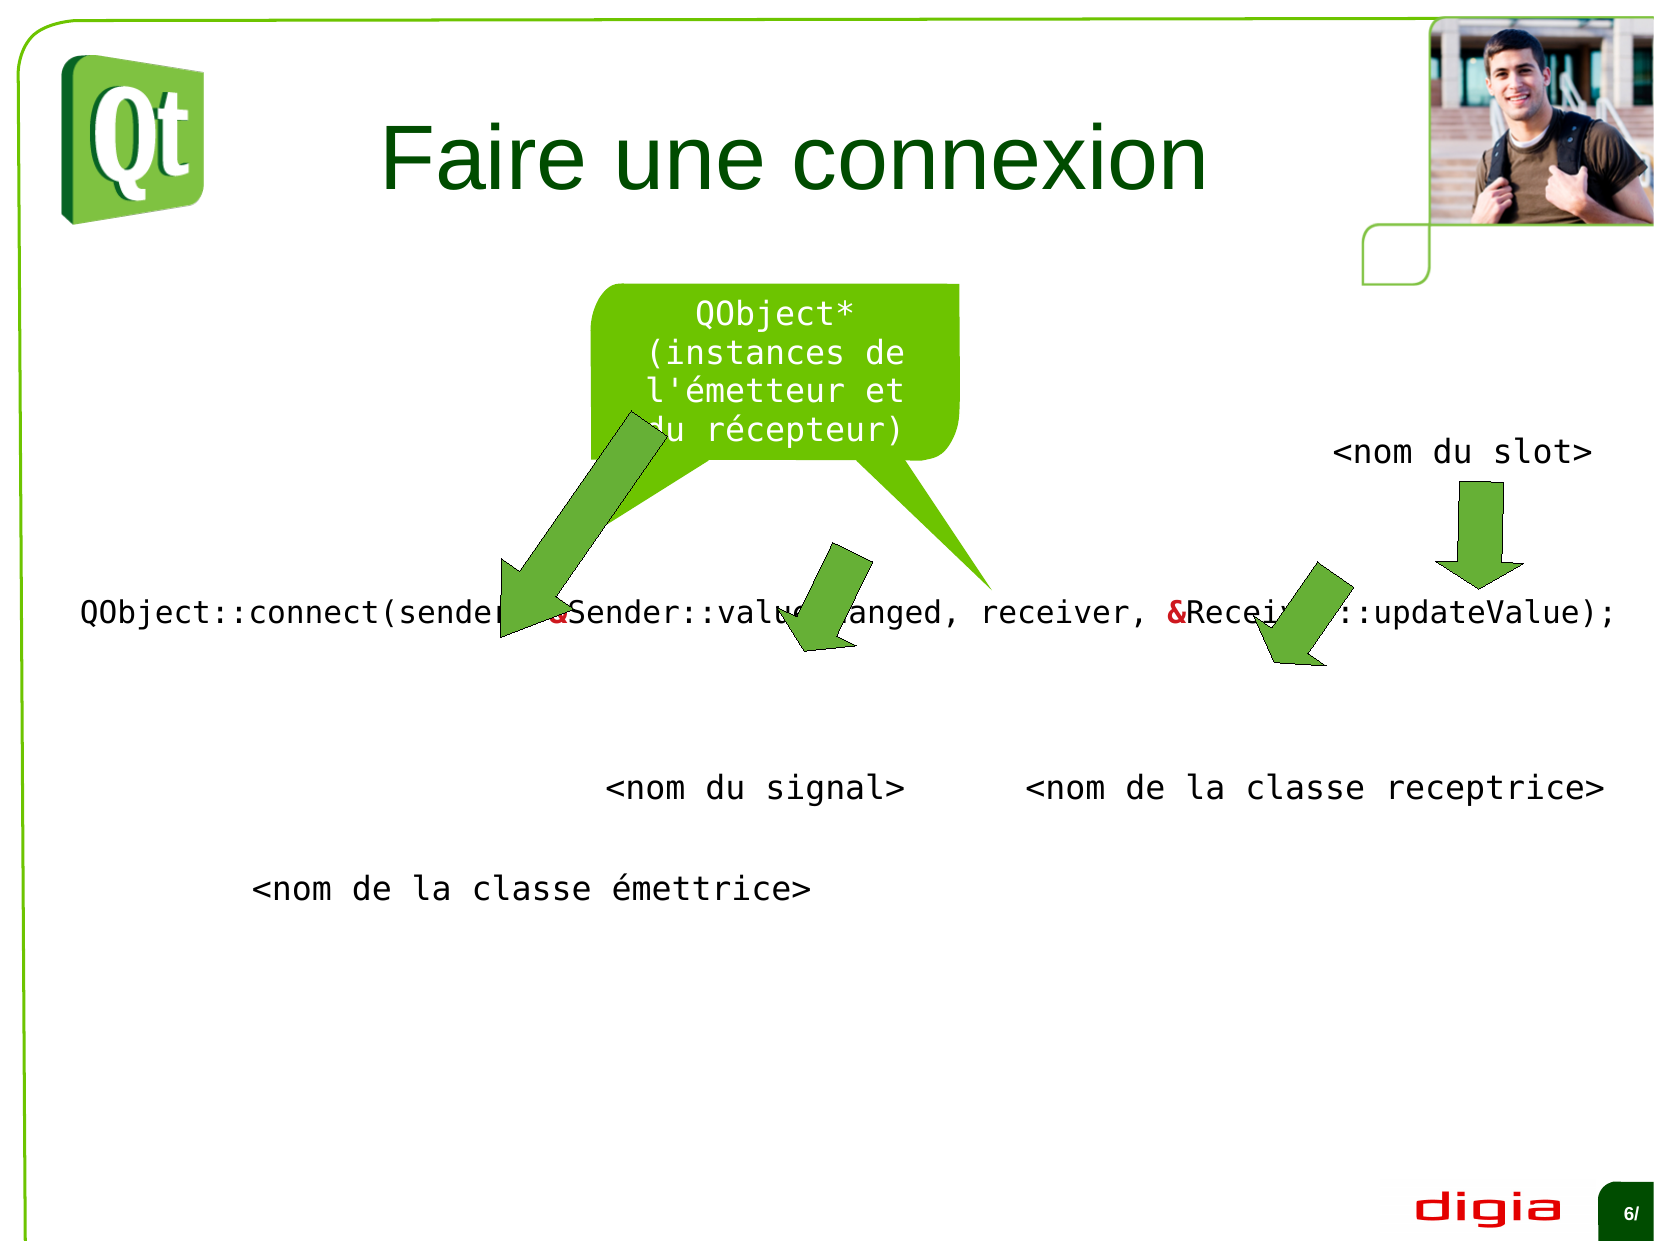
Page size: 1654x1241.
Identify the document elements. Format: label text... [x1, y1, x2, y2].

text_box <nom de la classe receptrice> [1010, 761, 1641, 815]
text_box [500, 410, 709, 638]
text_box <nom de la classe émettrice> [237, 862, 847, 916]
text_box QObject::connect(sender, &Sender::valueChanged, receiver, &Receiver::updateValue); [64, 586, 501, 638]
text_box [1435, 481, 1524, 590]
text_box QObject* (instances de l'émetteur et du récepteur) [590, 283, 960, 461]
text_box QObject::connect(sender, &Sender::valueChanged, receiver, &Receiver::updateValue); [838, 586, 1300, 638]
title Faire une connexion [257, 49, 1333, 257]
picture [1338, 5, 1654, 306]
text_box [1253, 561, 1354, 666]
text_box QObject::connect(sender, &Sender::valueChanged, receiver, &Receiver::updateValue); [1320, 586, 1633, 638]
text_box QObject::connect(sender, &Sender::valueChanged, receiver, &Receiver::updateValue); [502, 586, 811, 638]
text_box [776, 542, 873, 652]
text_box [856, 461, 993, 591]
text_box <nom du slot> [1317, 425, 1628, 479]
text_box <nom du signal> [590, 761, 945, 815]
